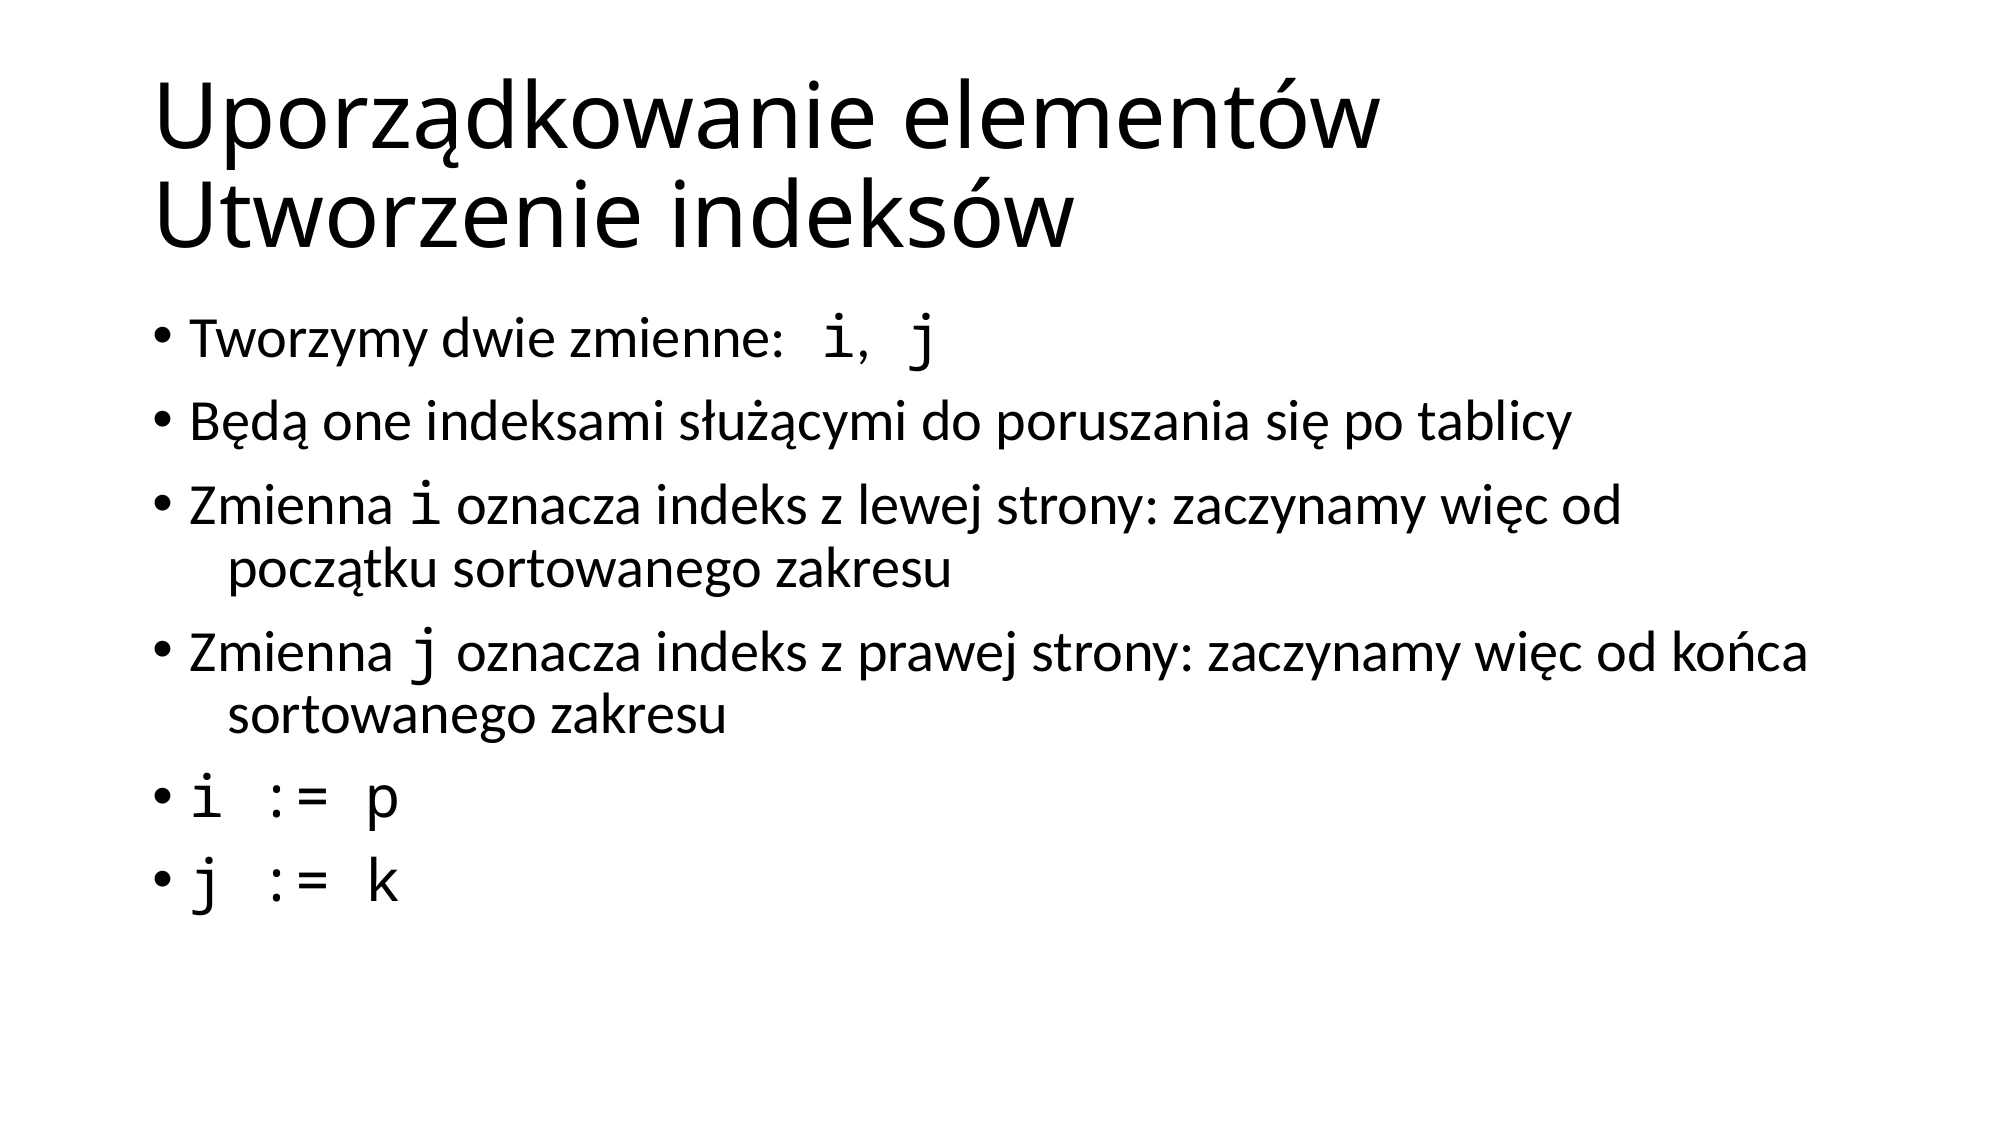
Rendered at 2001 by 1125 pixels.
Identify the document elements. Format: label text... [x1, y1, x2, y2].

title Uporządkowanie elementów Utworzenie indeksów [137, 59, 1863, 278]
list Tworzymy dwie zmienne: i, j Będą one indeksami służącymi do poruszania się po tablicy Zmienna i oznacza indeks z lewej strony: zaczynamy więc od początku sortowanego zakresu Zmienna j oznacza indeks z prawej strony: zaczynamy więc od końca sortowanego zakresu i := p j := k [137, 299, 1863, 1014]
